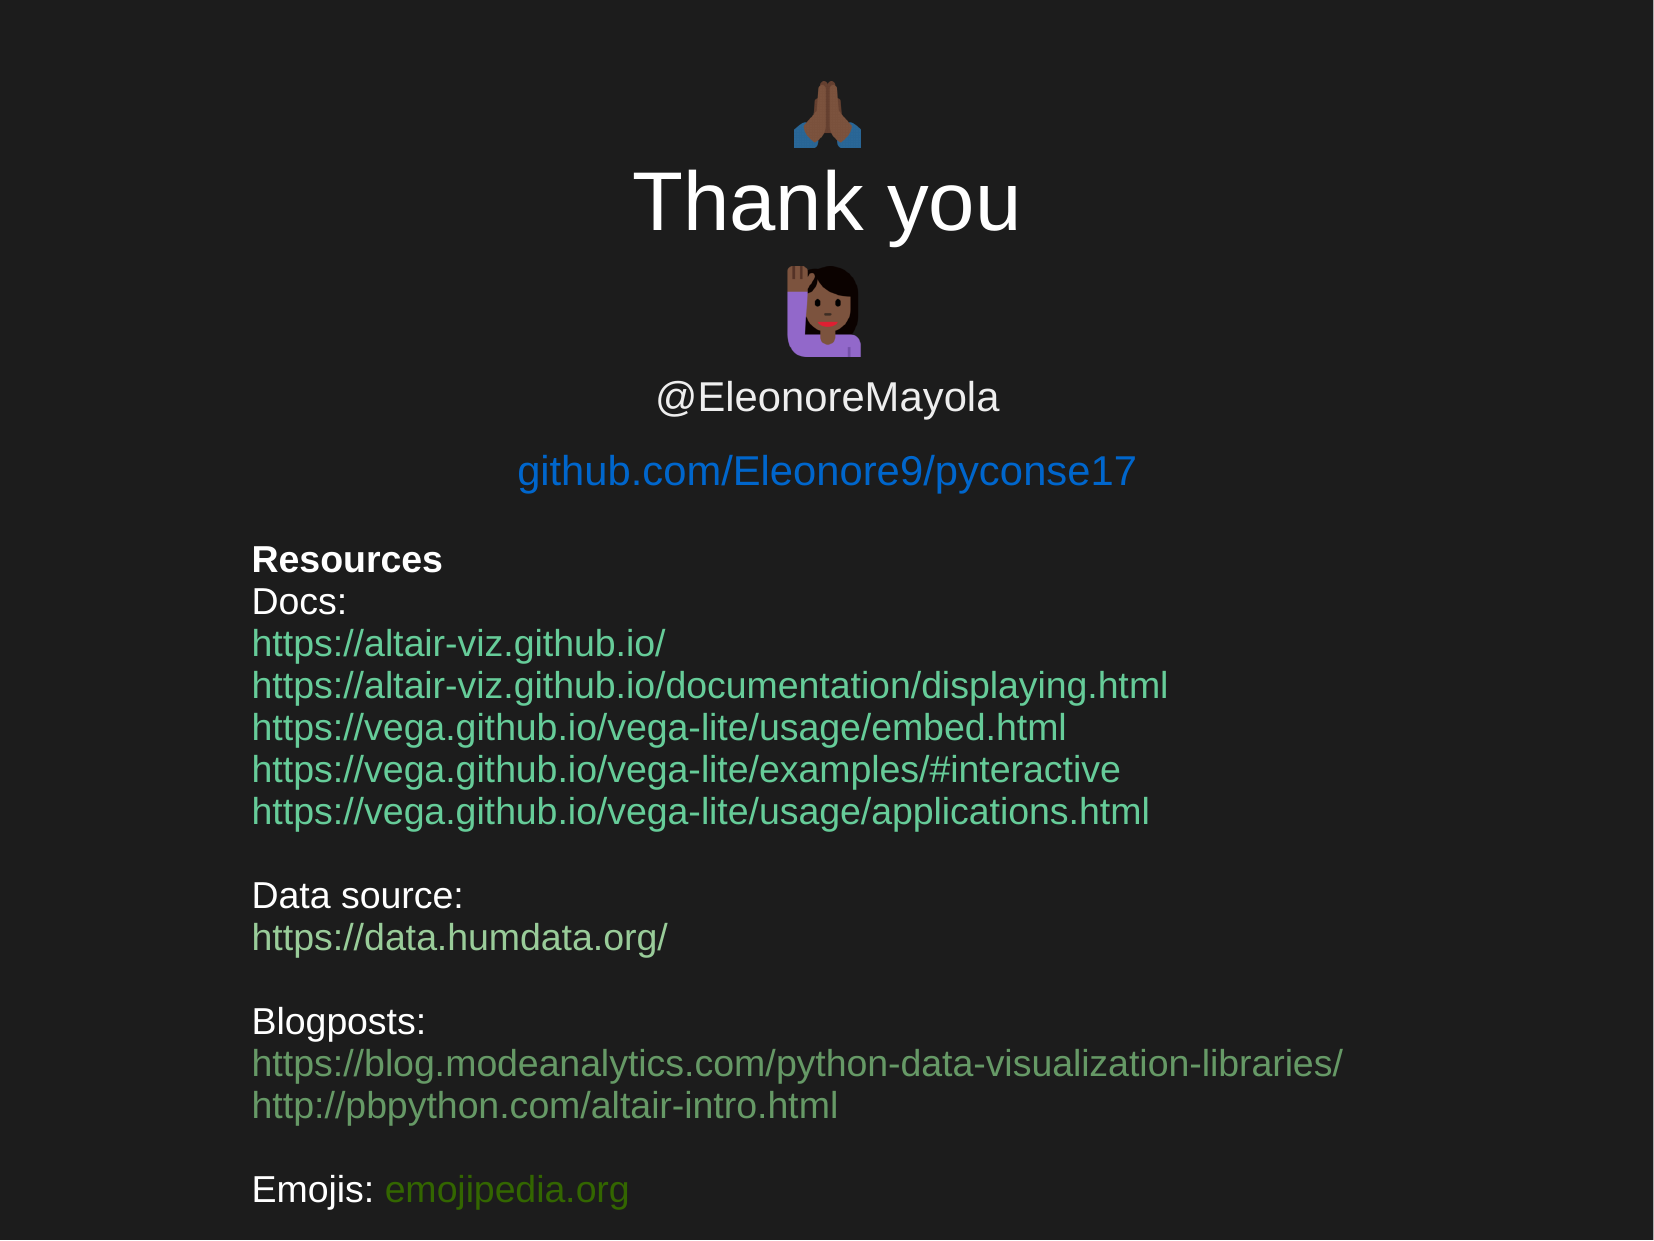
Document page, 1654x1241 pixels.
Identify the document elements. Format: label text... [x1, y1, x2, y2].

text_box Resources Docs: https://altair-viz.github.io/ https://altair-viz.github.io/documentation/displaying.html https://vega.github.io/vega-lite/usage/embed.html https://vega.github.io/vega-lite/examples/#interactive https://vega.github.io/vega-lite/usage/applications.html Data source: https://data.humdata.org/ Blogposts: https://blog.modeanalytics.com/python-data-visualization-libraries/ http://pbpython.com/altair-intro.html Emojis: emojipedia.org [236, 531, 1418, 1211]
picture [782, 266, 873, 357]
text_box Thank you @EleonoreMayola github.com/Eleonore9/pyconse17 [83, 50, 1572, 651]
picture [794, 81, 861, 148]
